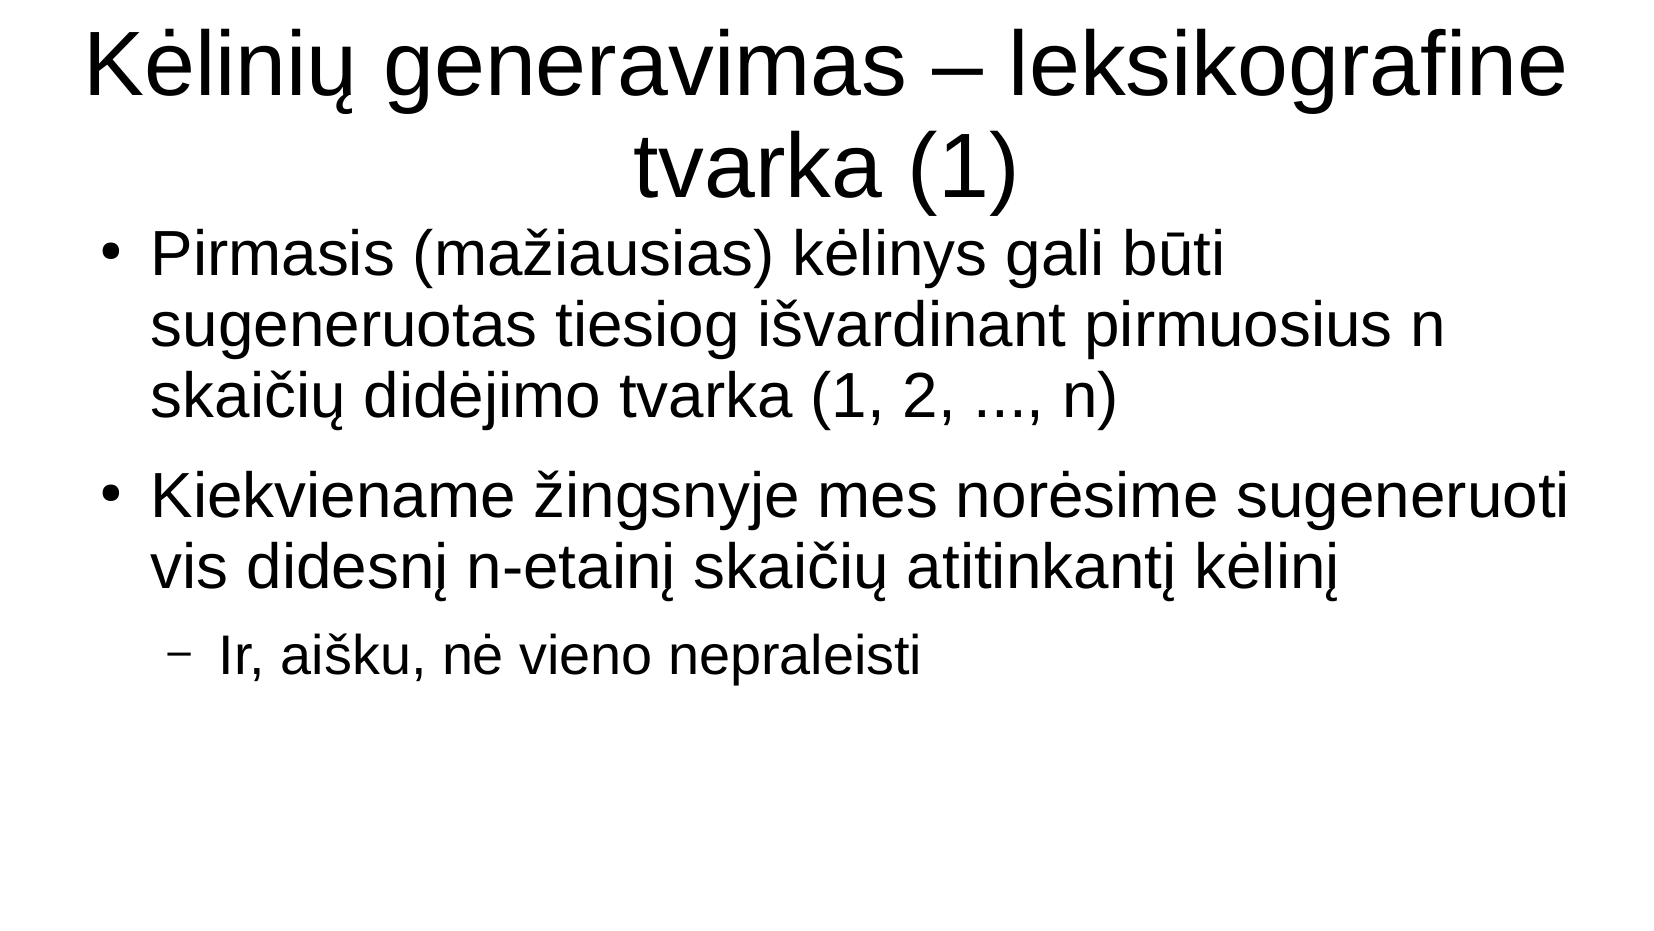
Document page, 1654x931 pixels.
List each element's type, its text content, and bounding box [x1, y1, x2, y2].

title Kėlinių generavimas – leksikografine tvarka (1) [82, 12, 1571, 217]
list Pirmasis (mažiausias) kėlinys gali būti sugeneruotas tiesiog išvardinant pirmuosius n skaičių didėjimo tvarka (1, 2, ..., n) Kiekviename žingsnyje mes norėsime sugeneruoti vis didesnį n-etainį skaičių atitinkantį kėlinį Ir, aišku, nė vieno nepraleisti [82, 217, 1571, 757]
